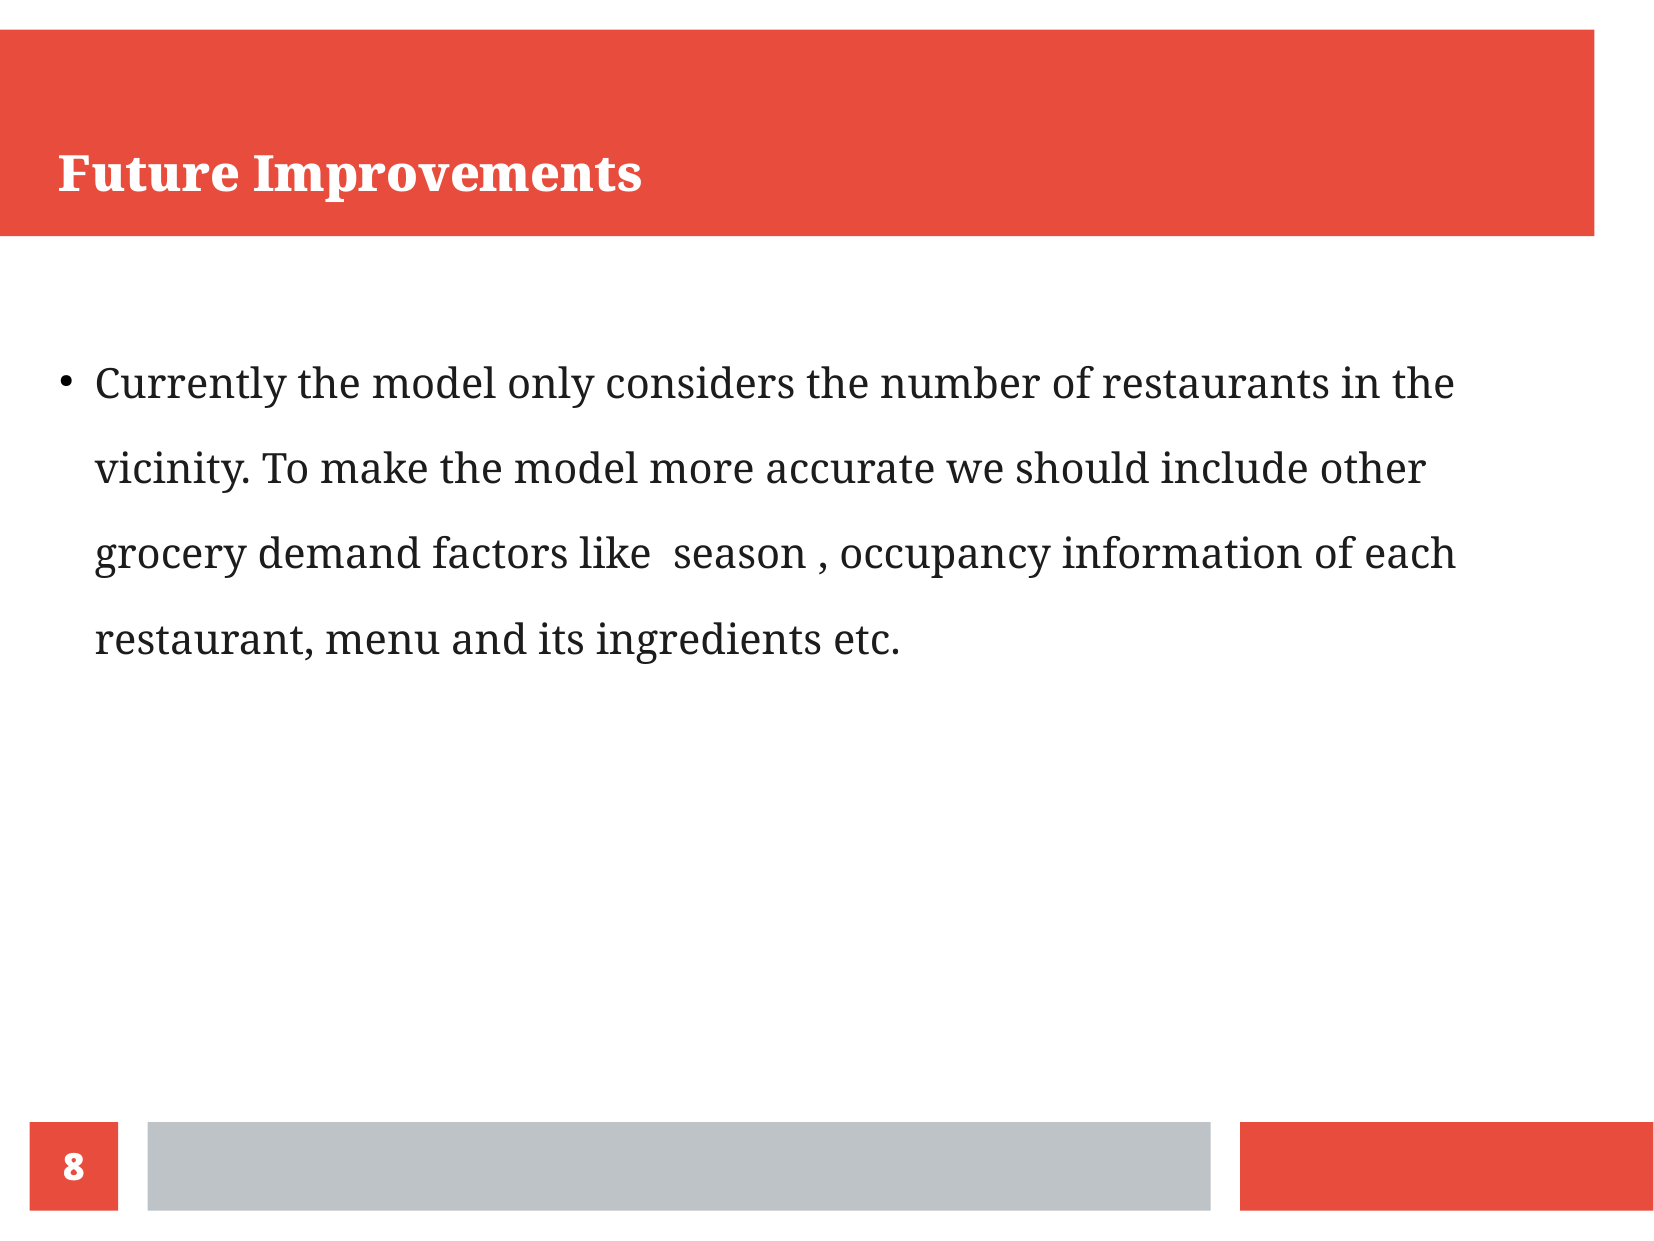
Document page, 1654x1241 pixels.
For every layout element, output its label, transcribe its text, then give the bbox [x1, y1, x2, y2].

list Currently the model only considers the number of restaurants in the vicinity. To make the model more accurate we should include other grocery demand factors like season , occupancy information of each restaurant, menu and its ingredients etc. [59, 324, 1565, 1093]
title Future Improvements [59, 59, 1595, 207]
